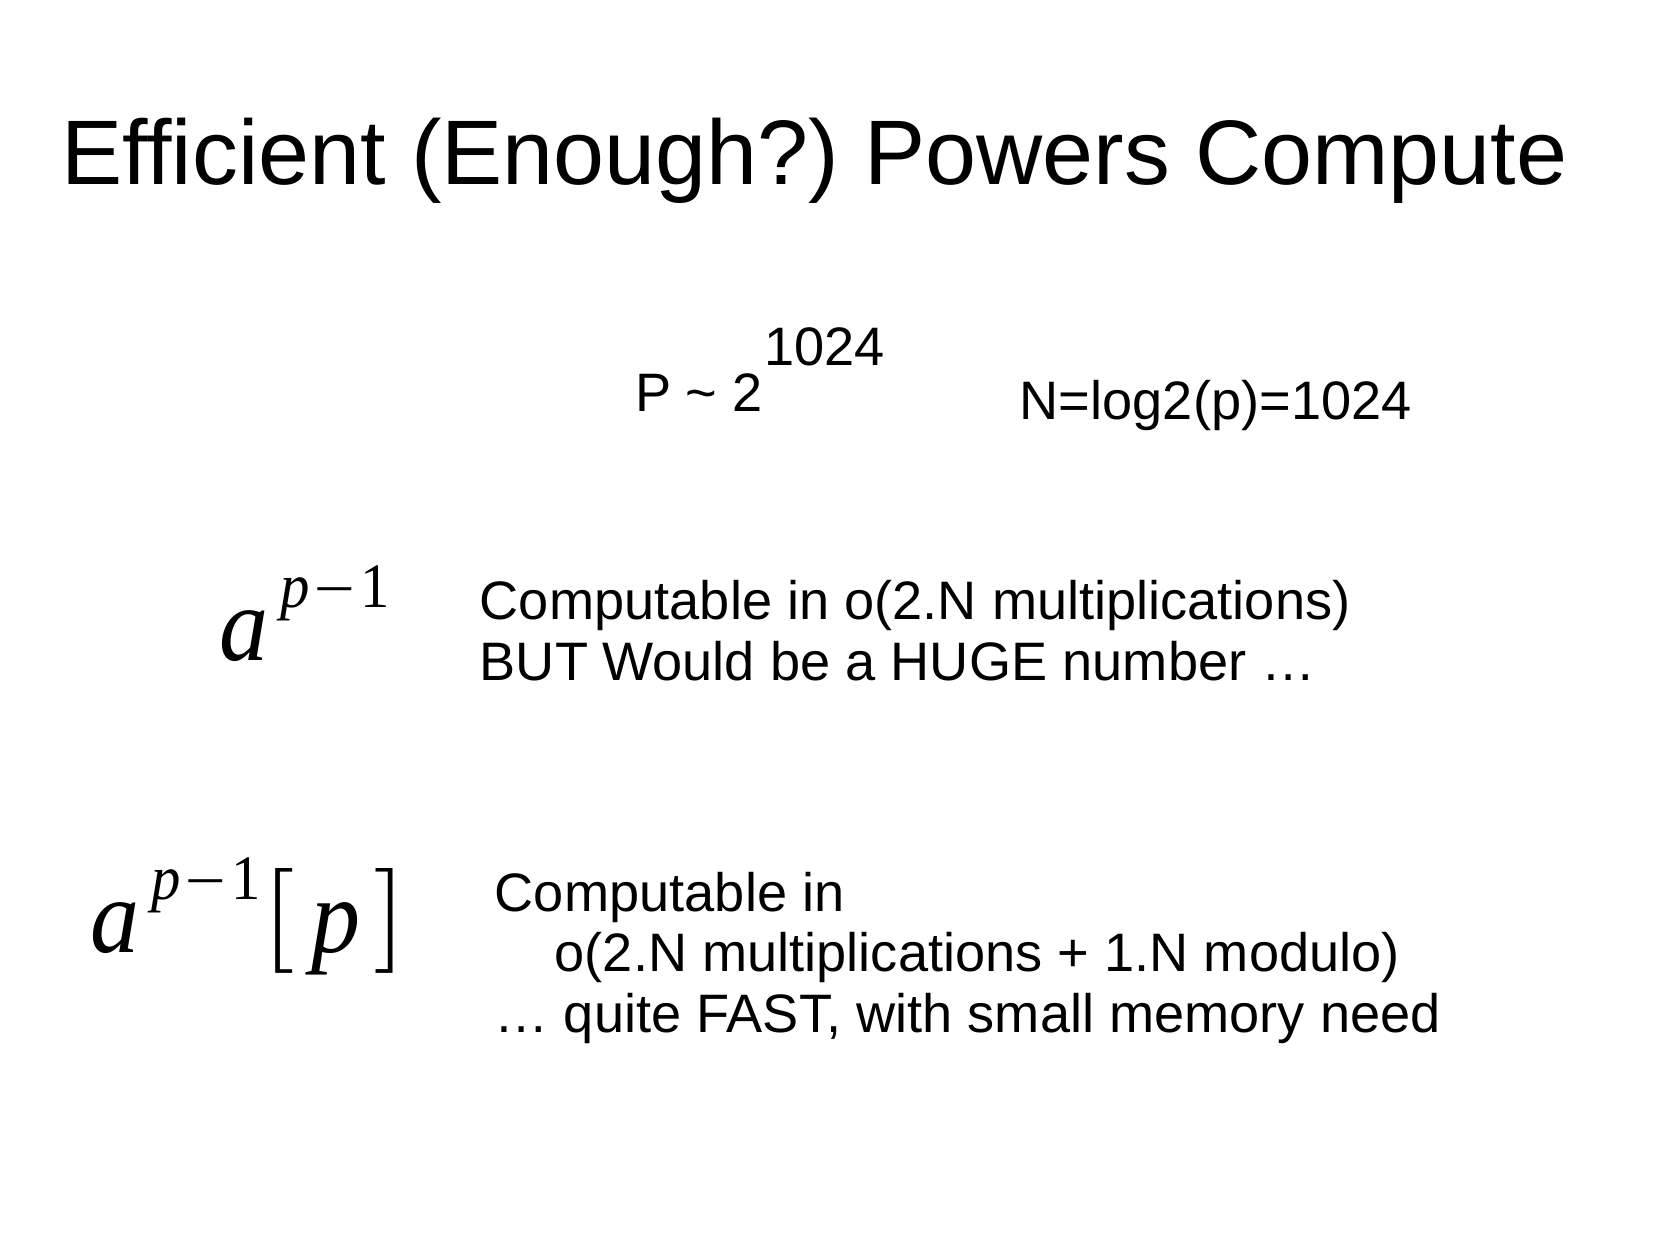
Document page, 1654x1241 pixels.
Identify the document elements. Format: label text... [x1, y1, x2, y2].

text_box P ~ 2 [620, 355, 778, 431]
text_box 1024 [749, 308, 901, 385]
text_box Computable in o(2.N multiplications) BUT Would be a HUGE number … [465, 563, 1486, 789]
text_box Computable in o(2.N multiplications + 1.N modulo) … quite FAST, with small memory need [480, 855, 1501, 1081]
chart [195, 548, 412, 681]
title Efficient (Enough?) Powers Compute [60, 49, 1571, 257]
text_box N=log2(p)=1024 [1005, 362, 1428, 439]
chart [65, 840, 421, 976]
